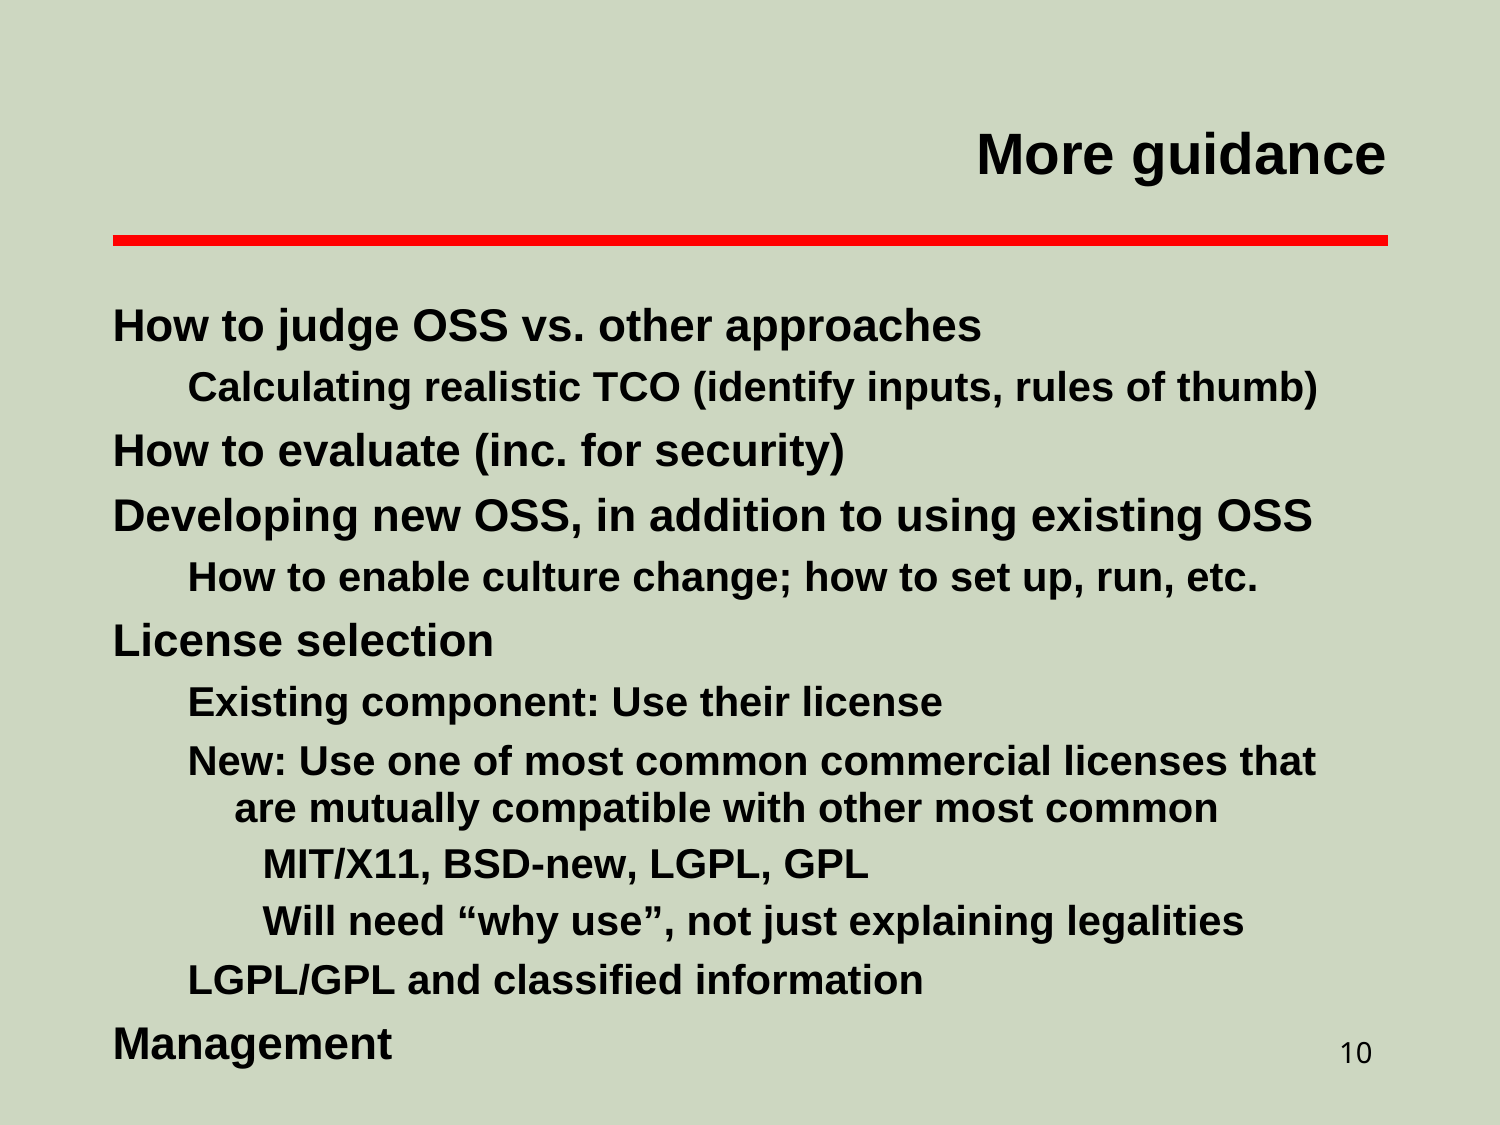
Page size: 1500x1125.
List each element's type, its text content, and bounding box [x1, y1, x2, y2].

title More guidance [337, 85, 1388, 224]
list How to judge OSS vs. other approaches Calculating realistic TCO (identify inputs, rules of thumb) How to evaluate (inc. for security) Developing new OSS, in addition to using existing OSS How to enable culture change; how to set up, run, etc. License selection Existing component: Use their license New: Use one of most common commercial licenses that are mutually compatible with other most common MIT/X11, BSD-new, LGPL, GPL Will need “why use”, not just explaining legalities LGPL/GPL and classified information Management [112, 299, 1388, 1084]
